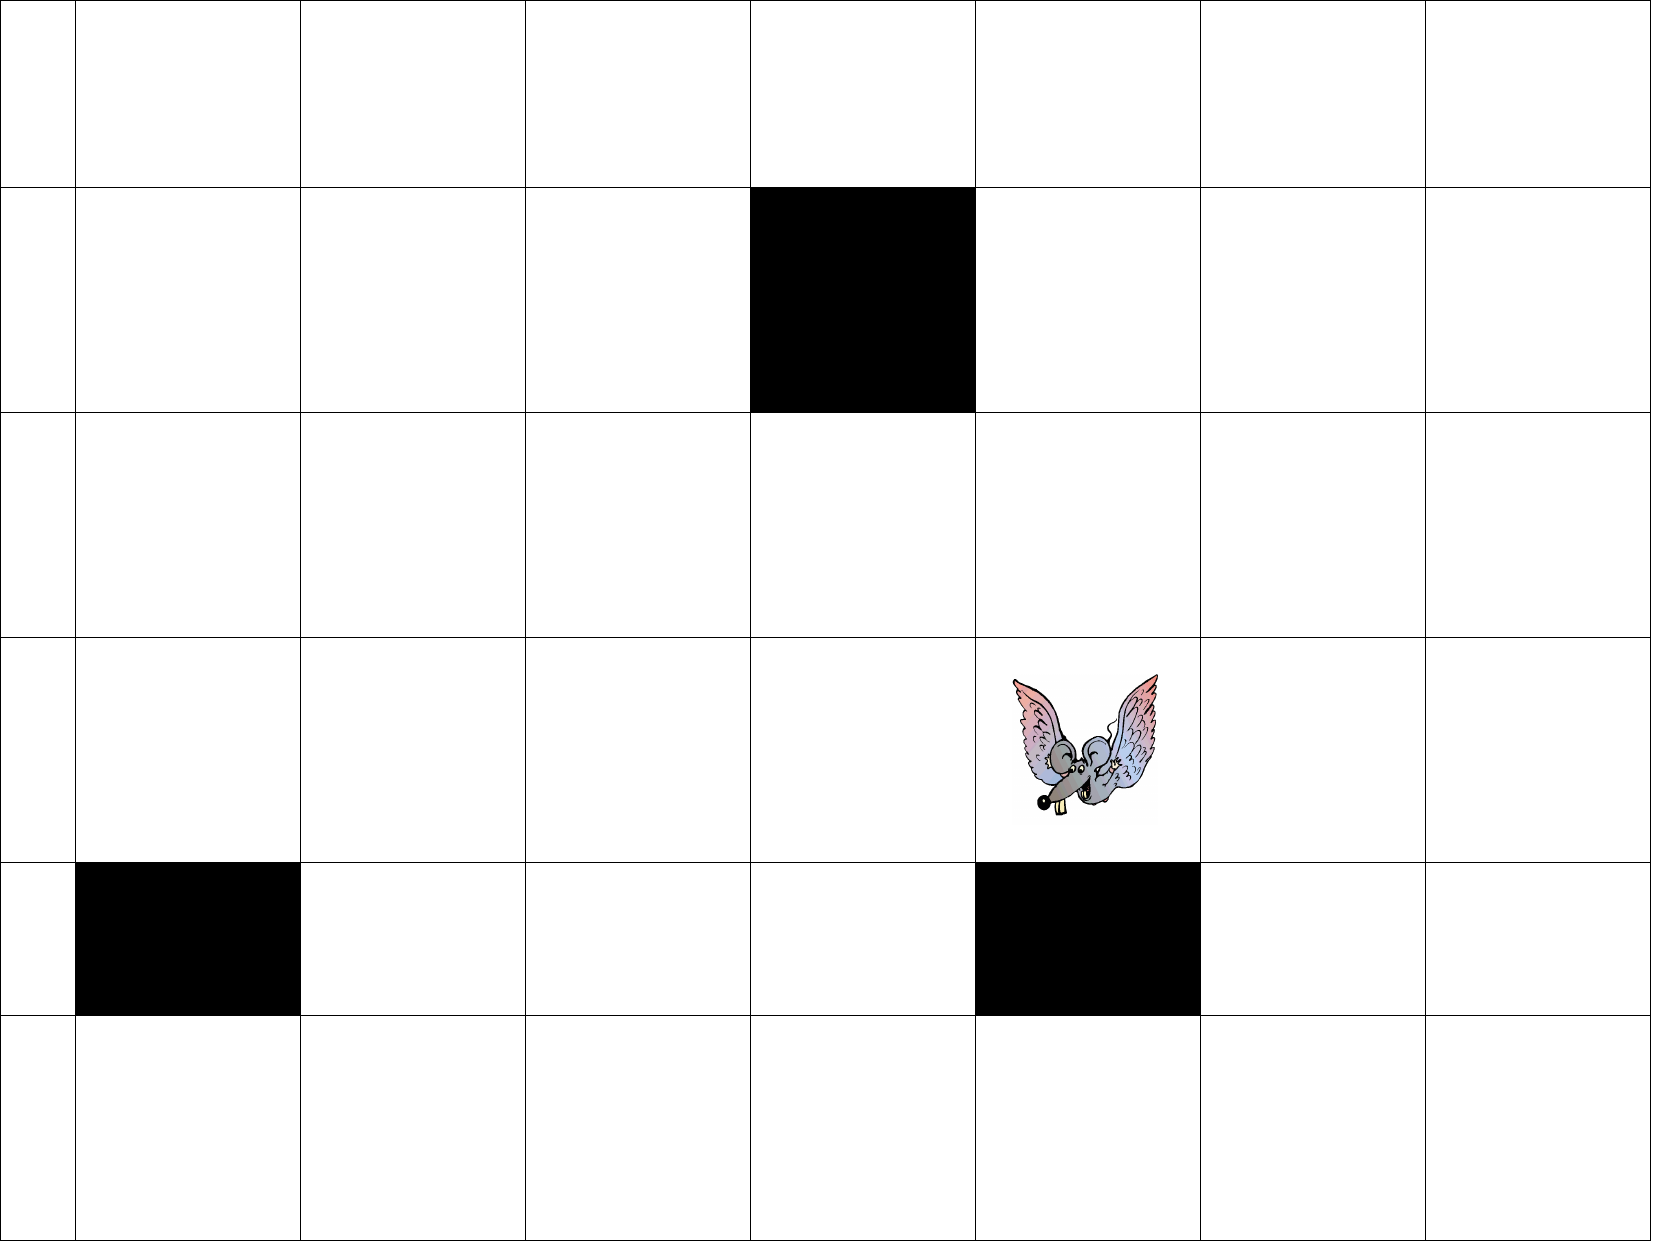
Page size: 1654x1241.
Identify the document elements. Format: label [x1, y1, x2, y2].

text_box [0, 0, 1651, 1241]
picture [1012, 674, 1158, 826]
